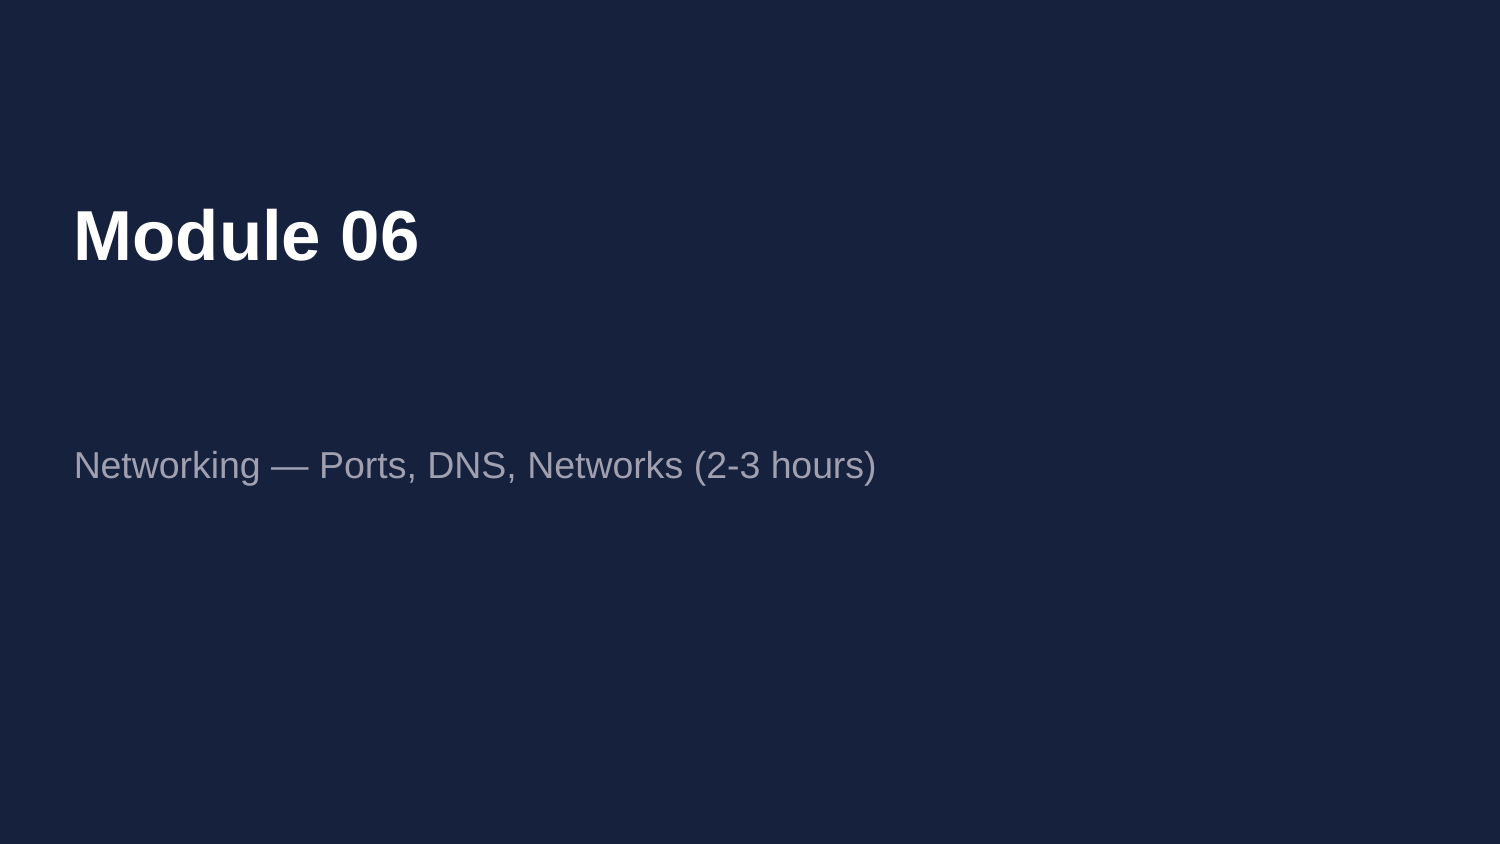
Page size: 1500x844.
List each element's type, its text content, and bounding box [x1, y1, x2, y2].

subtitle Networking — Ports, DNS, Networks (2-3 hours) [59, 437, 1441, 532]
title Module 06 [59, 188, 1441, 426]
